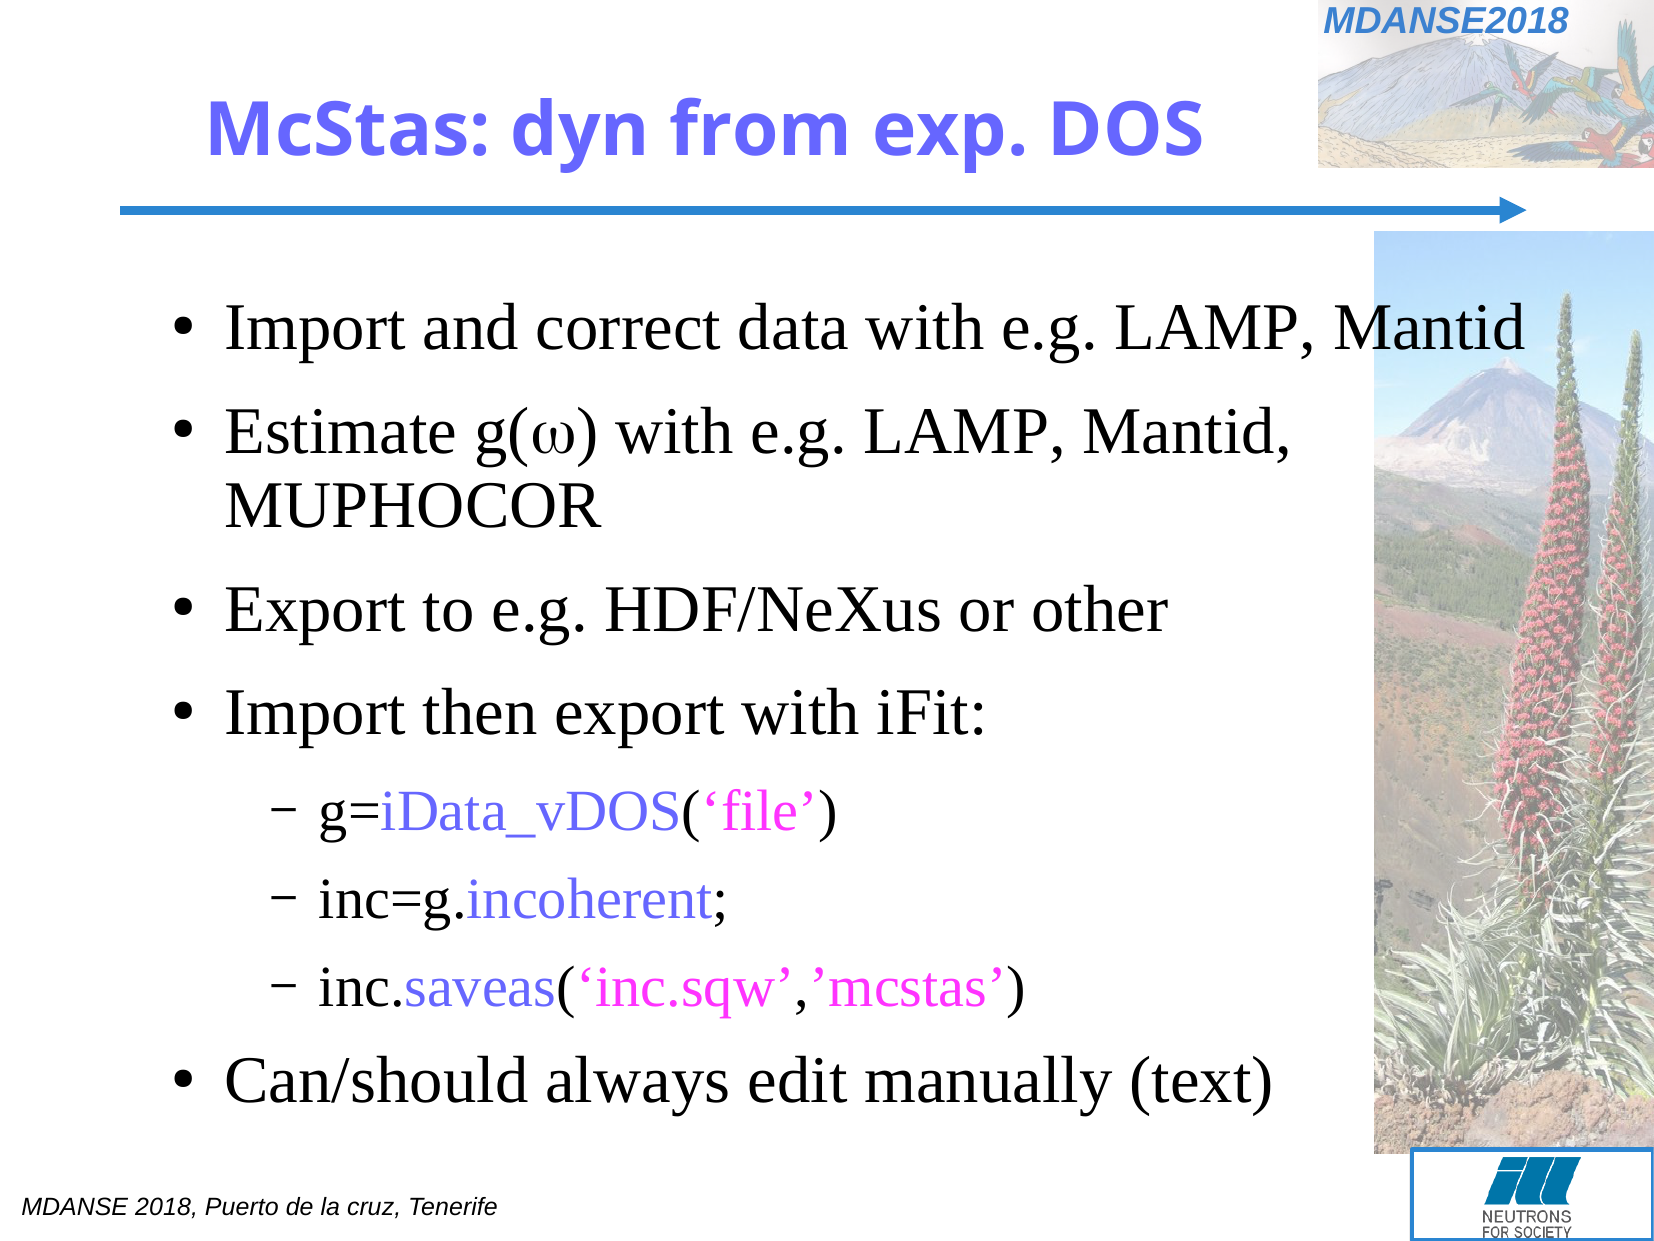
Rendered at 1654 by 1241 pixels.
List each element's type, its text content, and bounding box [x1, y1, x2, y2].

picture [1479, 1153, 1583, 1241]
list Import and correct data with e.g. LAMP, Mantid Estimate g(w) with e.g. LAMP, Mantid, MUPHOCOR Export to e.g. HDF/NeXus or other Import then export with iFit: g=iData_vDOS(‘file’) inc=g.incoherent; inc.saveas(‘inc.sqw’,’mcstas’) Can/should always edit manually (text) [82, 290, 1571, 1131]
title McStas: dyn from exp. DOS [82, 49, 1328, 203]
